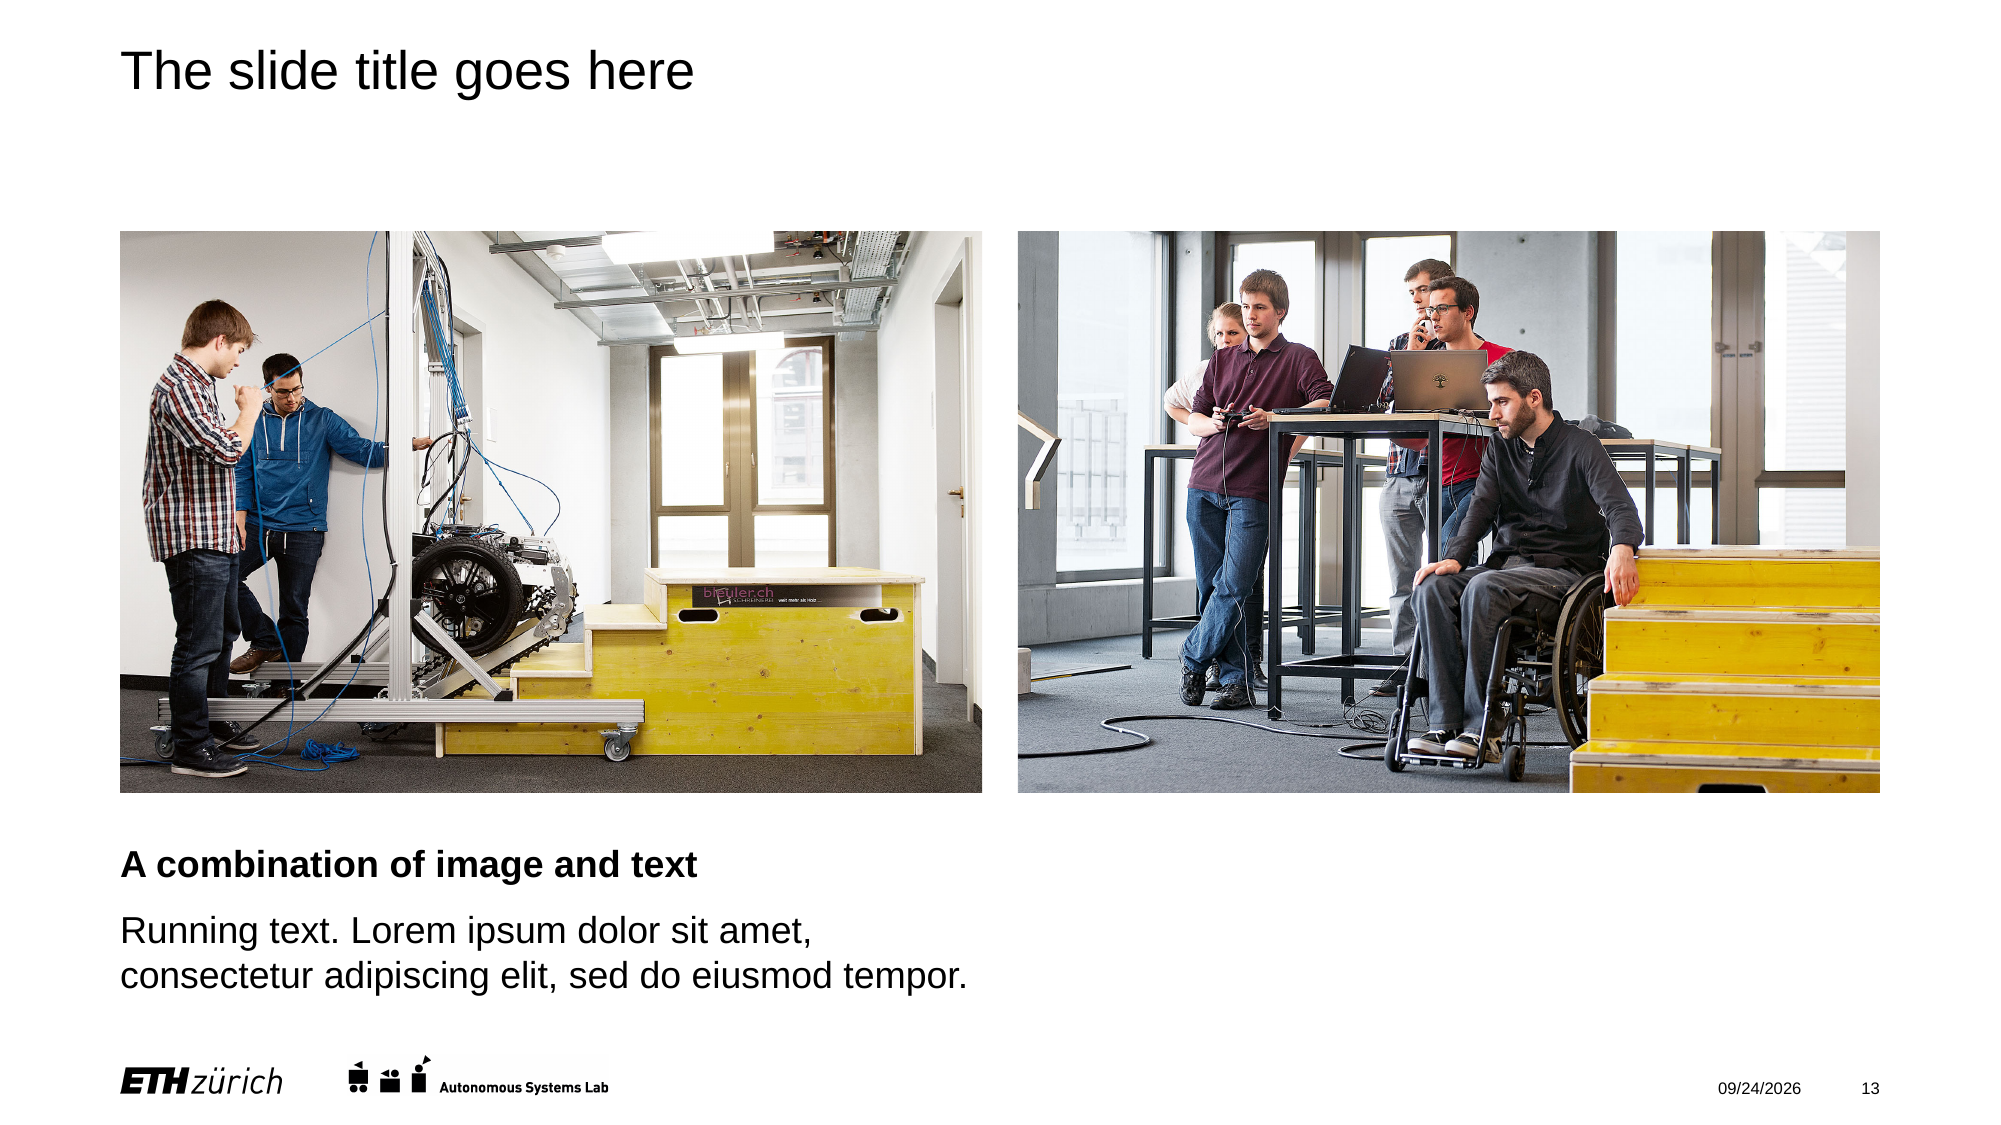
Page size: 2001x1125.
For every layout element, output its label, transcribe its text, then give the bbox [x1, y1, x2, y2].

slide_number <number> [1827, 1069, 1880, 1106]
slide_number 01/04/2021 [1718, 1069, 1819, 1106]
list A combination of image and text Running text. Lorem ipsum dolor sit amet, consectetur adipiscing elit, sed do eiusmod tempor. [120, 840, 983, 1030]
picture [120, 231, 983, 793]
title The slide title goes here [120, 42, 1880, 191]
picture [1017, 231, 1880, 793]
picture [120, 1067, 282, 1094]
